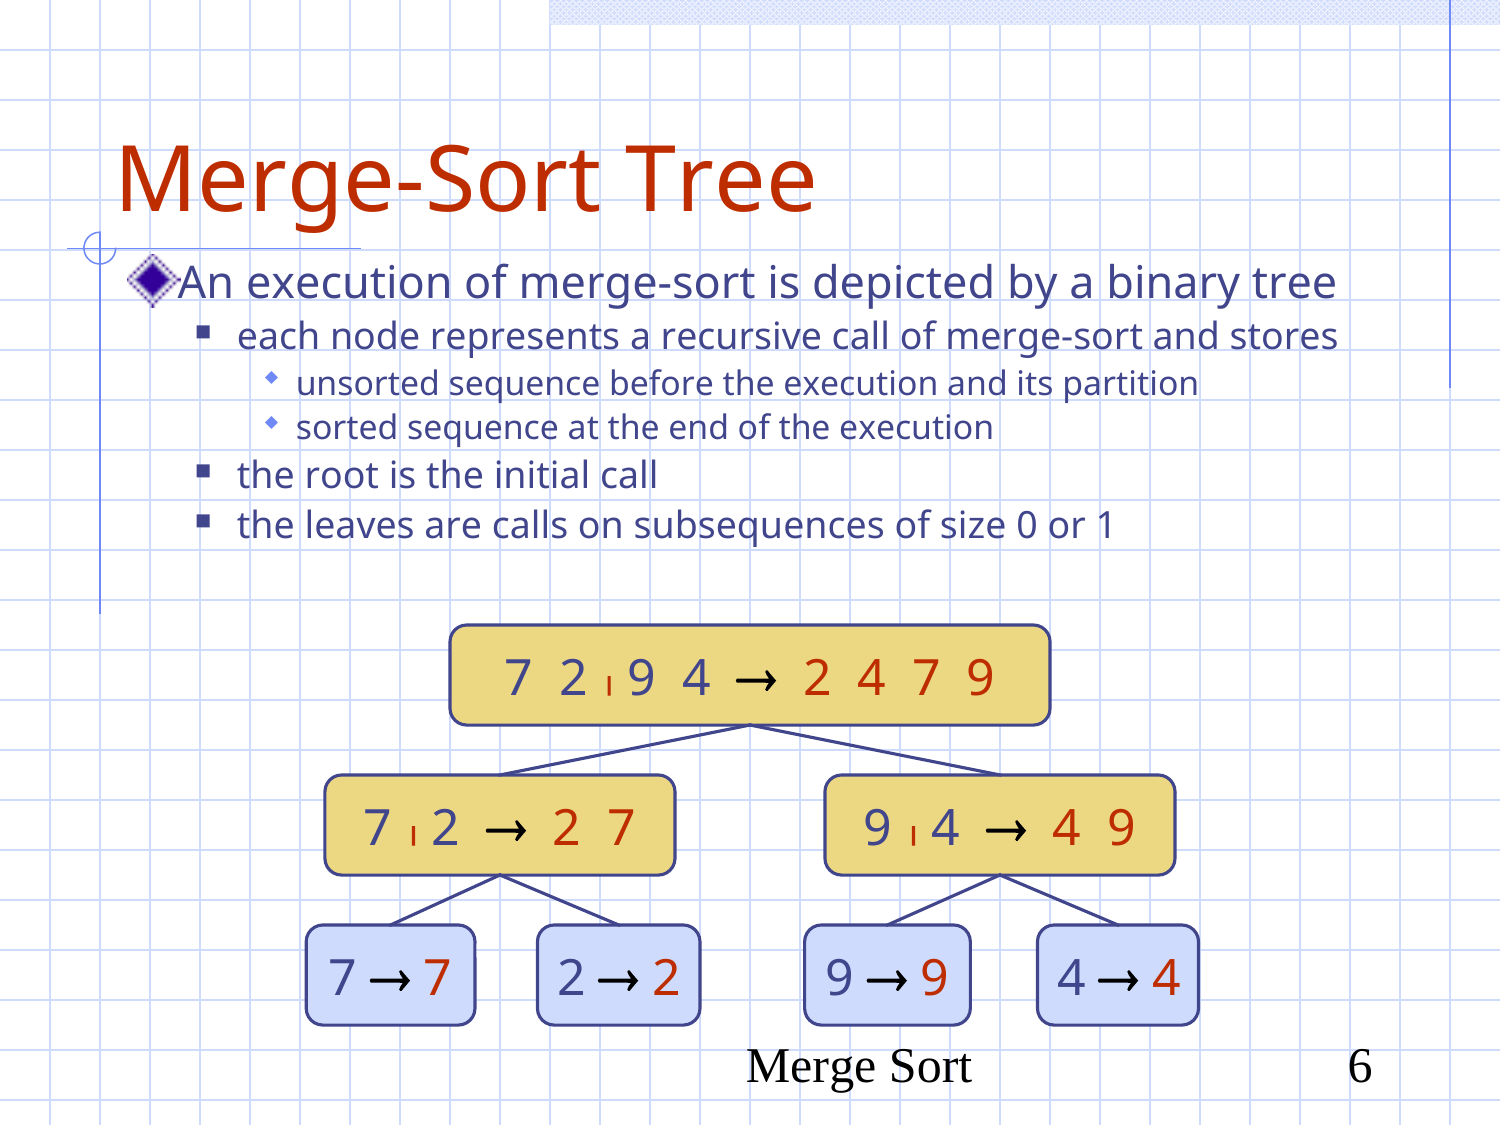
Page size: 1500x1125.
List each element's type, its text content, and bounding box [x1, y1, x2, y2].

text_box 2  2 [537, 924, 700, 1026]
text_box 7  2  2 7 [324, 774, 676, 876]
list An execution of merge-sort is depicted by a binary tree each node represents a recursive call of merge-sort and stores unsorted sequence before the execution and its partition sorted sequence at the end of the execution the root is the initial call the leaves are calls on subsequences of size 0 or 1 [112, 251, 1438, 613]
picture [1451, 0, 1500, 25]
text_box 7  7 [306, 924, 475, 1026]
text_box 4  4 [1037, 924, 1199, 1026]
text_box 7 2  9 4  2 4 7 9 [450, 624, 1051, 726]
text_box 9  9 [804, 924, 971, 1026]
picture [549, 0, 1449, 25]
text_box 9  4  4 9 [824, 774, 1176, 876]
title Merge-Sort Tree [99, 49, 1375, 238]
